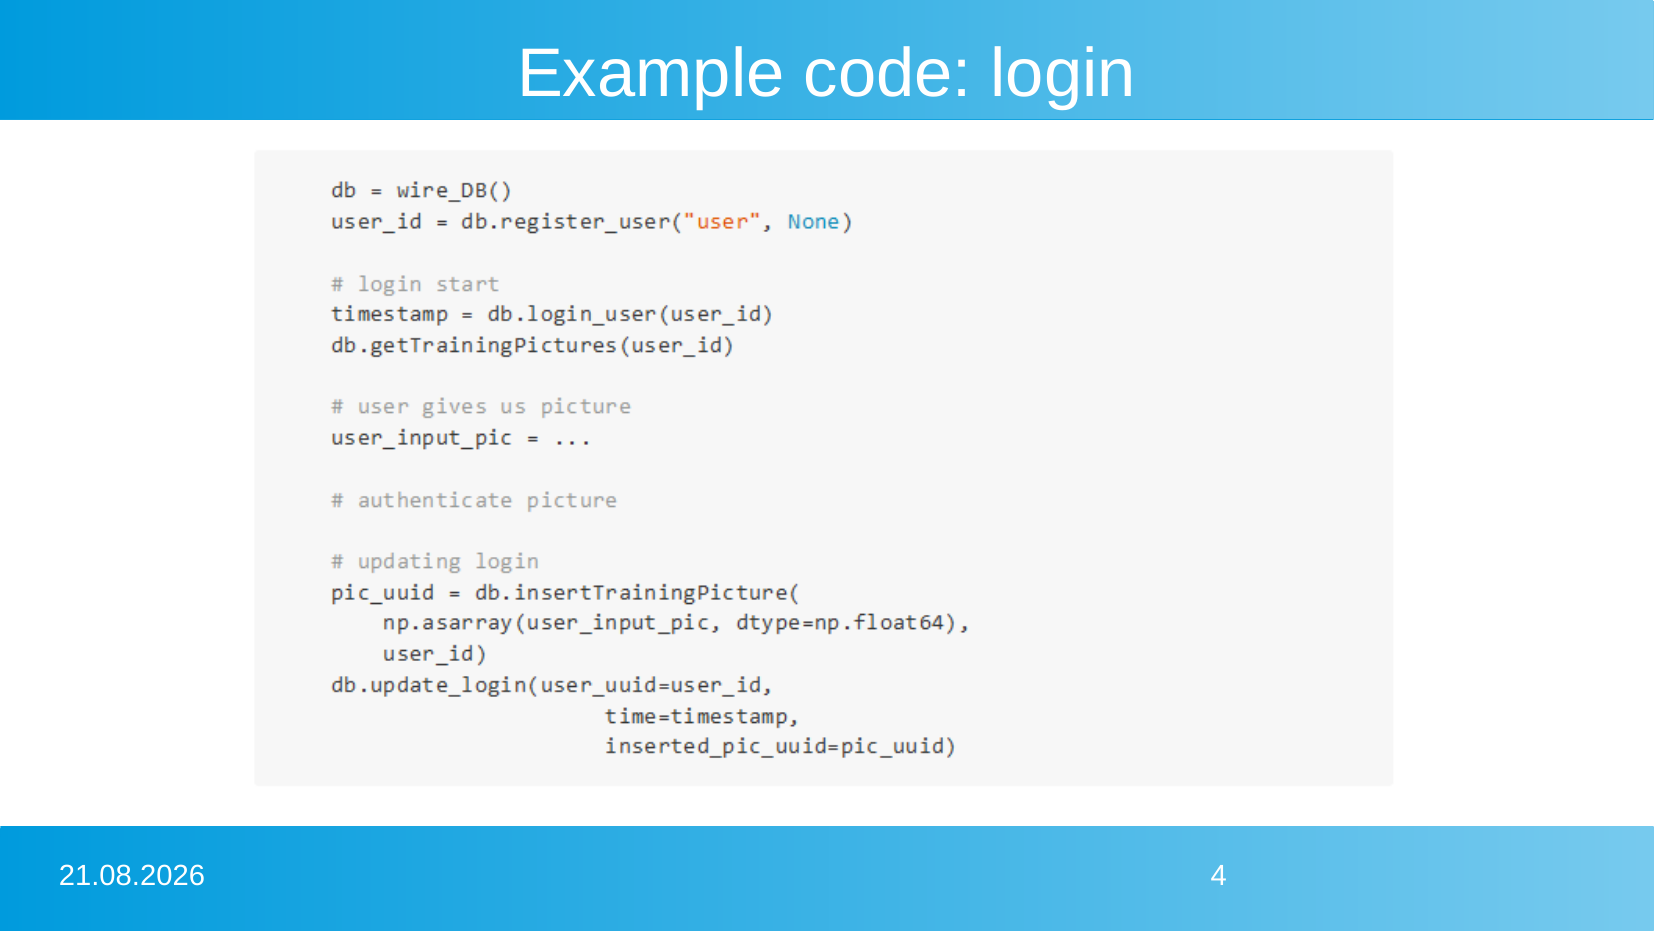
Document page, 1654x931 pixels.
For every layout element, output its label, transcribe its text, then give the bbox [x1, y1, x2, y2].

picture [225, 127, 1431, 805]
title Example code: login [59, 27, 1595, 111]
text_box <number> [1210, 856, 1595, 916]
text_box 12.06.2023 [59, 856, 443, 916]
